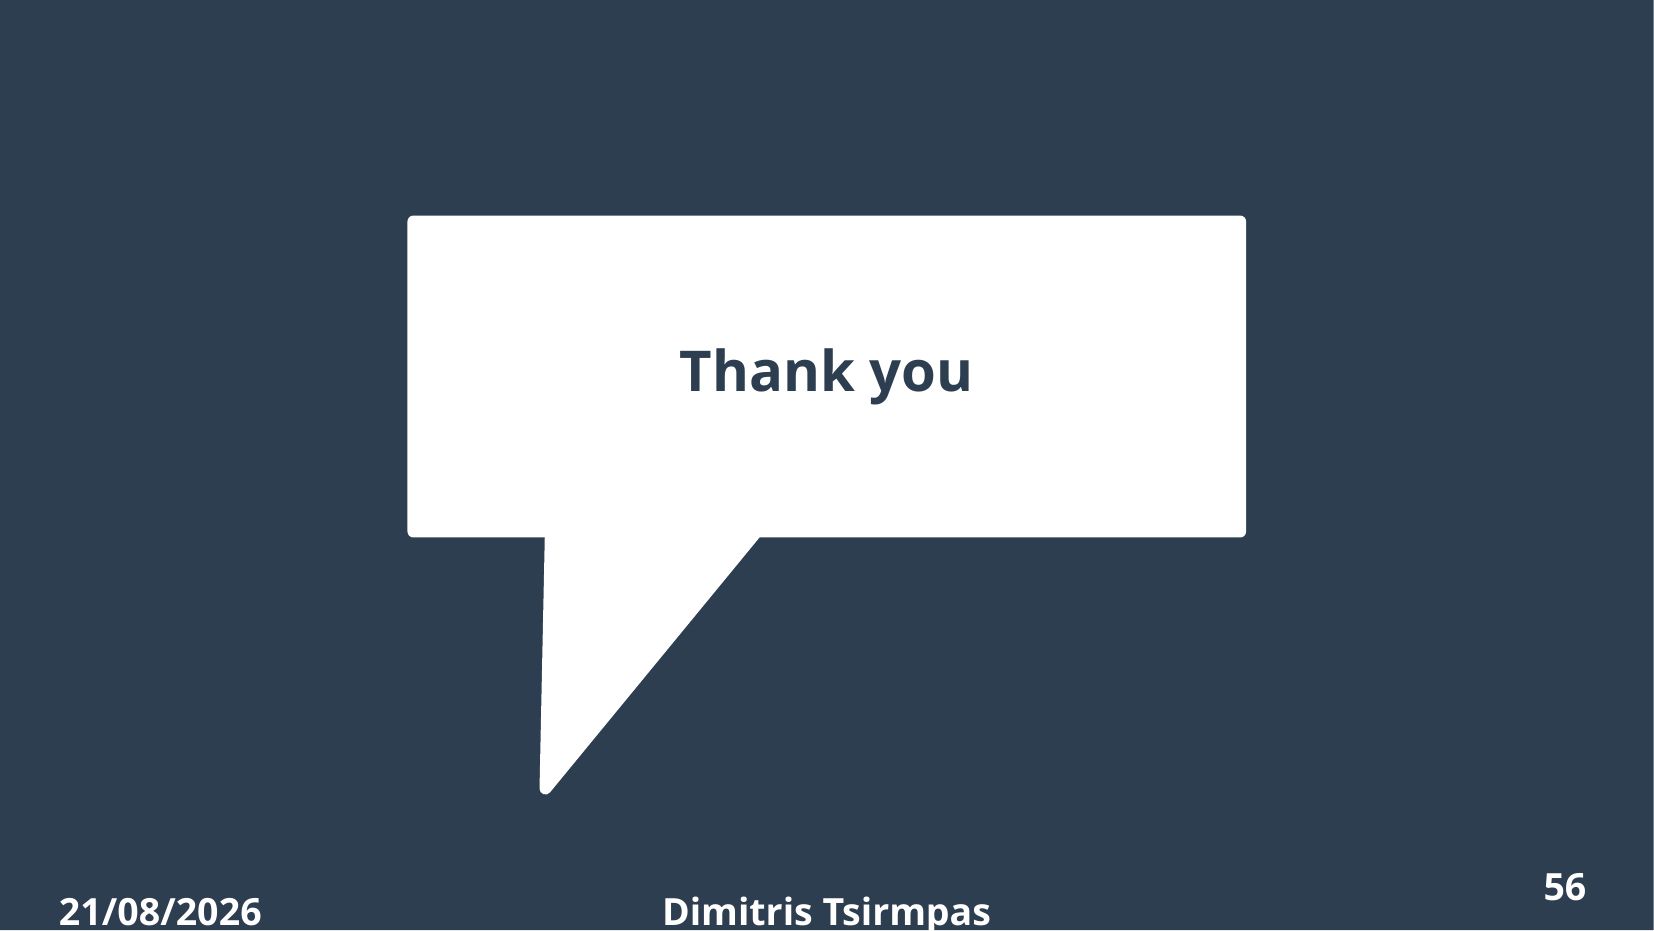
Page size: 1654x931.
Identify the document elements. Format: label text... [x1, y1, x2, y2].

title Thank you [442, 236, 1211, 502]
